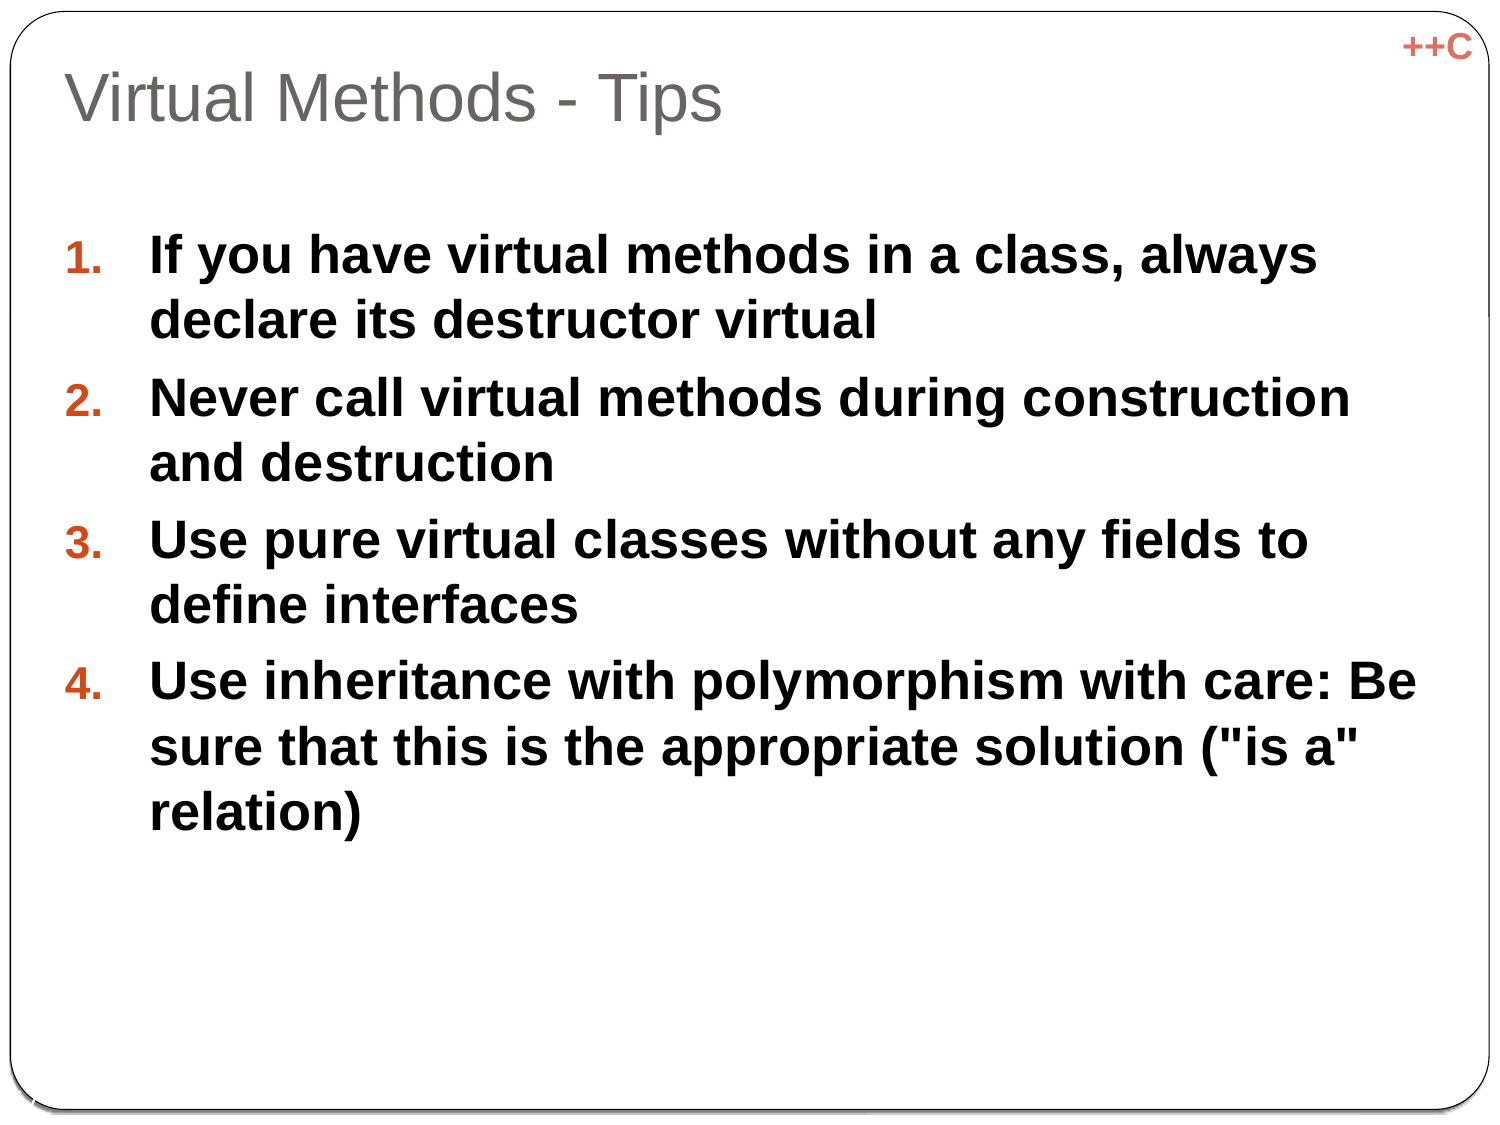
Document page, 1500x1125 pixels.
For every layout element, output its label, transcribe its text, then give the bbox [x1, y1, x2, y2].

title Virtual Methods - Tips [50, 45, 1450, 150]
list If you have virtual methods in a class, always declare its destructor virtual Never call virtual methods during construction and destruction Use pure virtual classes without any fields to define interfaces Use inheritance with polymorphism with care: Be sure that this is the appropriate solution ("is a" relation) [50, 212, 1450, 1125]
slide_number <number> [0, 1074, 50, 1125]
